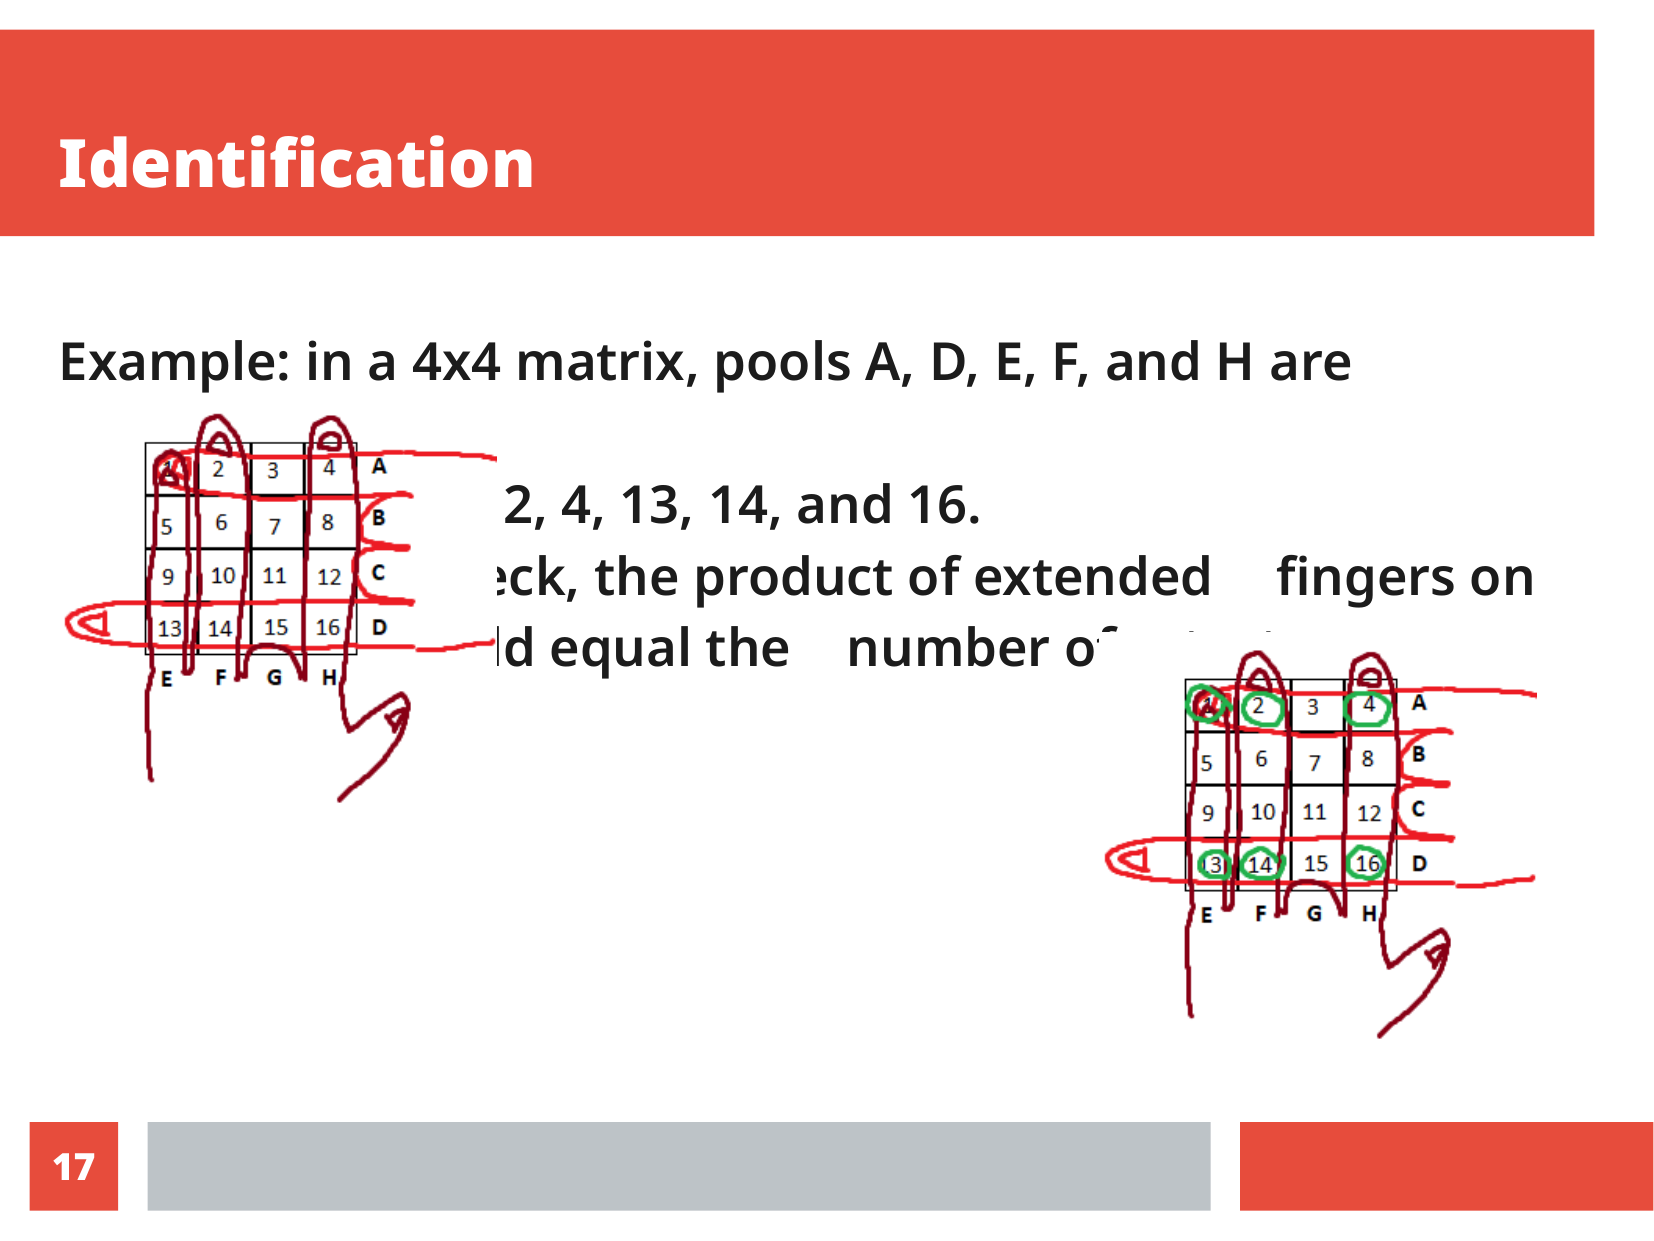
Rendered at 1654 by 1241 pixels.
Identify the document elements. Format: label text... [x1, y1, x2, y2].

list Example: in a 4x4 matrix, pools A, D, E, F, and H are positive. Retests are: 1, 2, 4, 13, 14, and 16. As a sanity check, the product of extended fingers on both hands should equal the number of retests. (3 x 2 = 6) [59, 324, 1565, 1093]
picture [1099, 632, 1537, 1043]
title Identification [59, 59, 1595, 207]
picture [59, 397, 497, 806]
